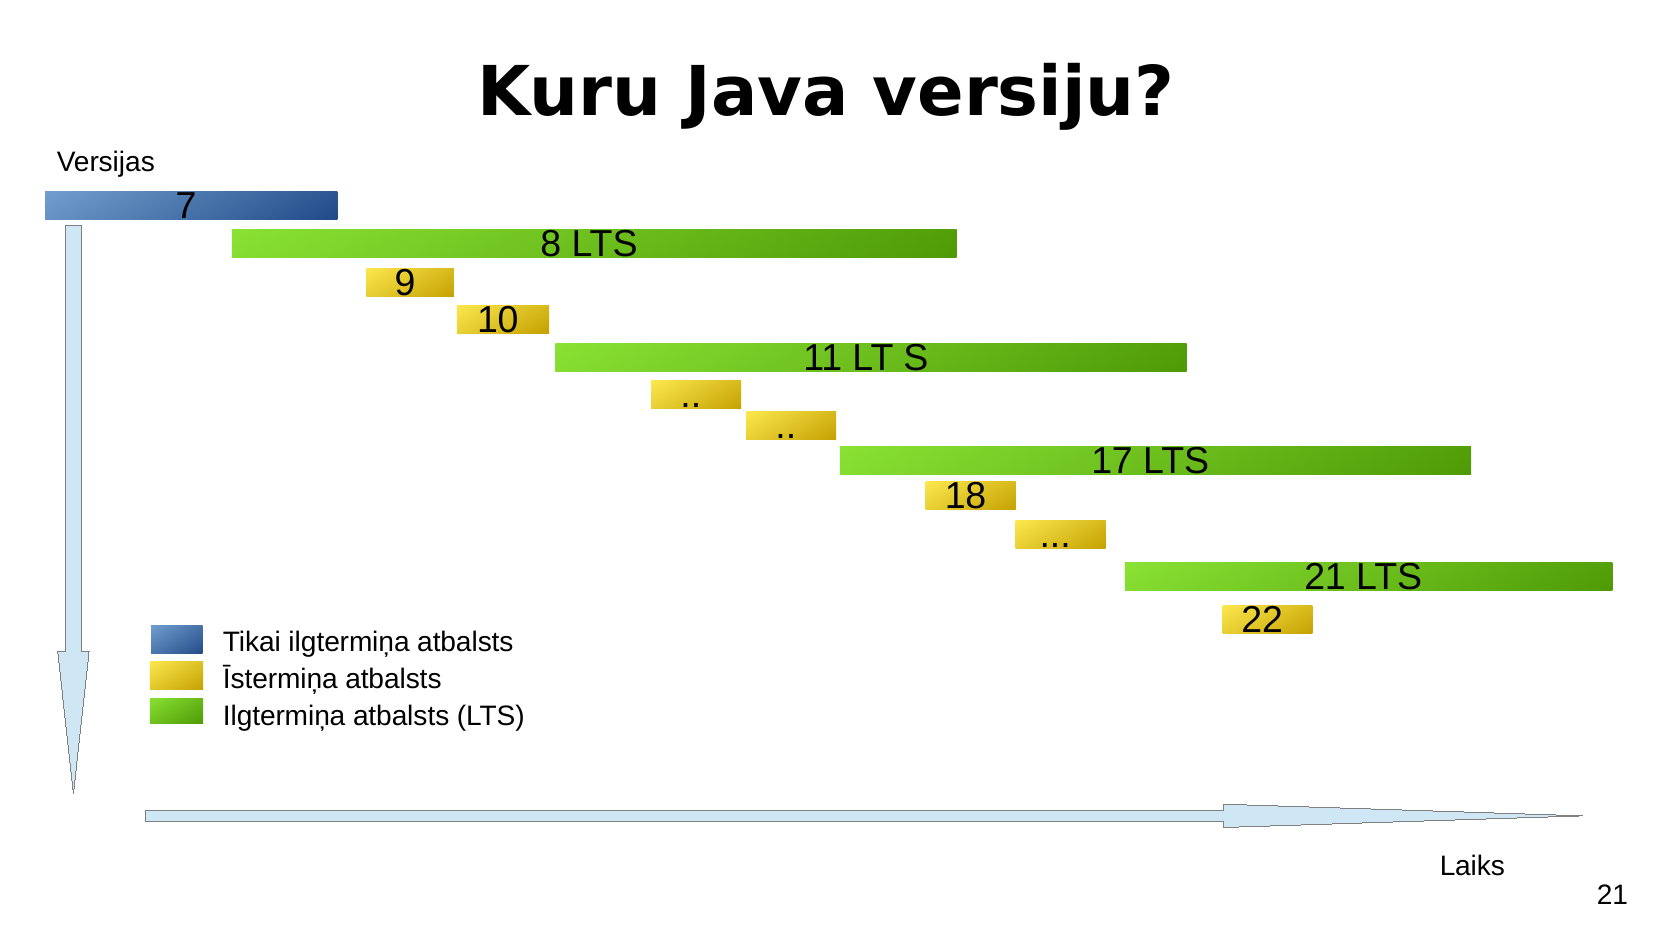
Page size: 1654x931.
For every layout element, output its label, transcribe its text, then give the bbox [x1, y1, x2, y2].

text_box .. [651, 380, 742, 409]
title Kuru Java versiju? [82, 11, 1571, 172]
text_box Versijas [42, 139, 216, 186]
text_box [151, 625, 203, 654]
text_box .. [746, 411, 837, 440]
text_box 11 LT S [555, 343, 1187, 372]
text_box [57, 225, 90, 794]
text_box 8 LTS [231, 229, 957, 258]
text_box [145, 804, 1583, 828]
text_box 7 [45, 191, 338, 220]
text_box 10 [456, 305, 550, 334]
text_box Laiks [1425, 842, 1562, 917]
text_box 18 [925, 481, 1016, 510]
text_box ... [1015, 520, 1106, 549]
text_box 9 [366, 268, 454, 297]
text_box 21 LTS [1124, 562, 1613, 591]
text_box 22 [1222, 605, 1313, 634]
text_box [149, 661, 204, 690]
text_box [149, 698, 204, 724]
text_box Tikai ilgtermiņa atbalsts Īstermiņa atbalsts Ilgtermiņa atbalsts (LTS) [208, 618, 807, 740]
text_box 17 LTS [839, 446, 1472, 475]
